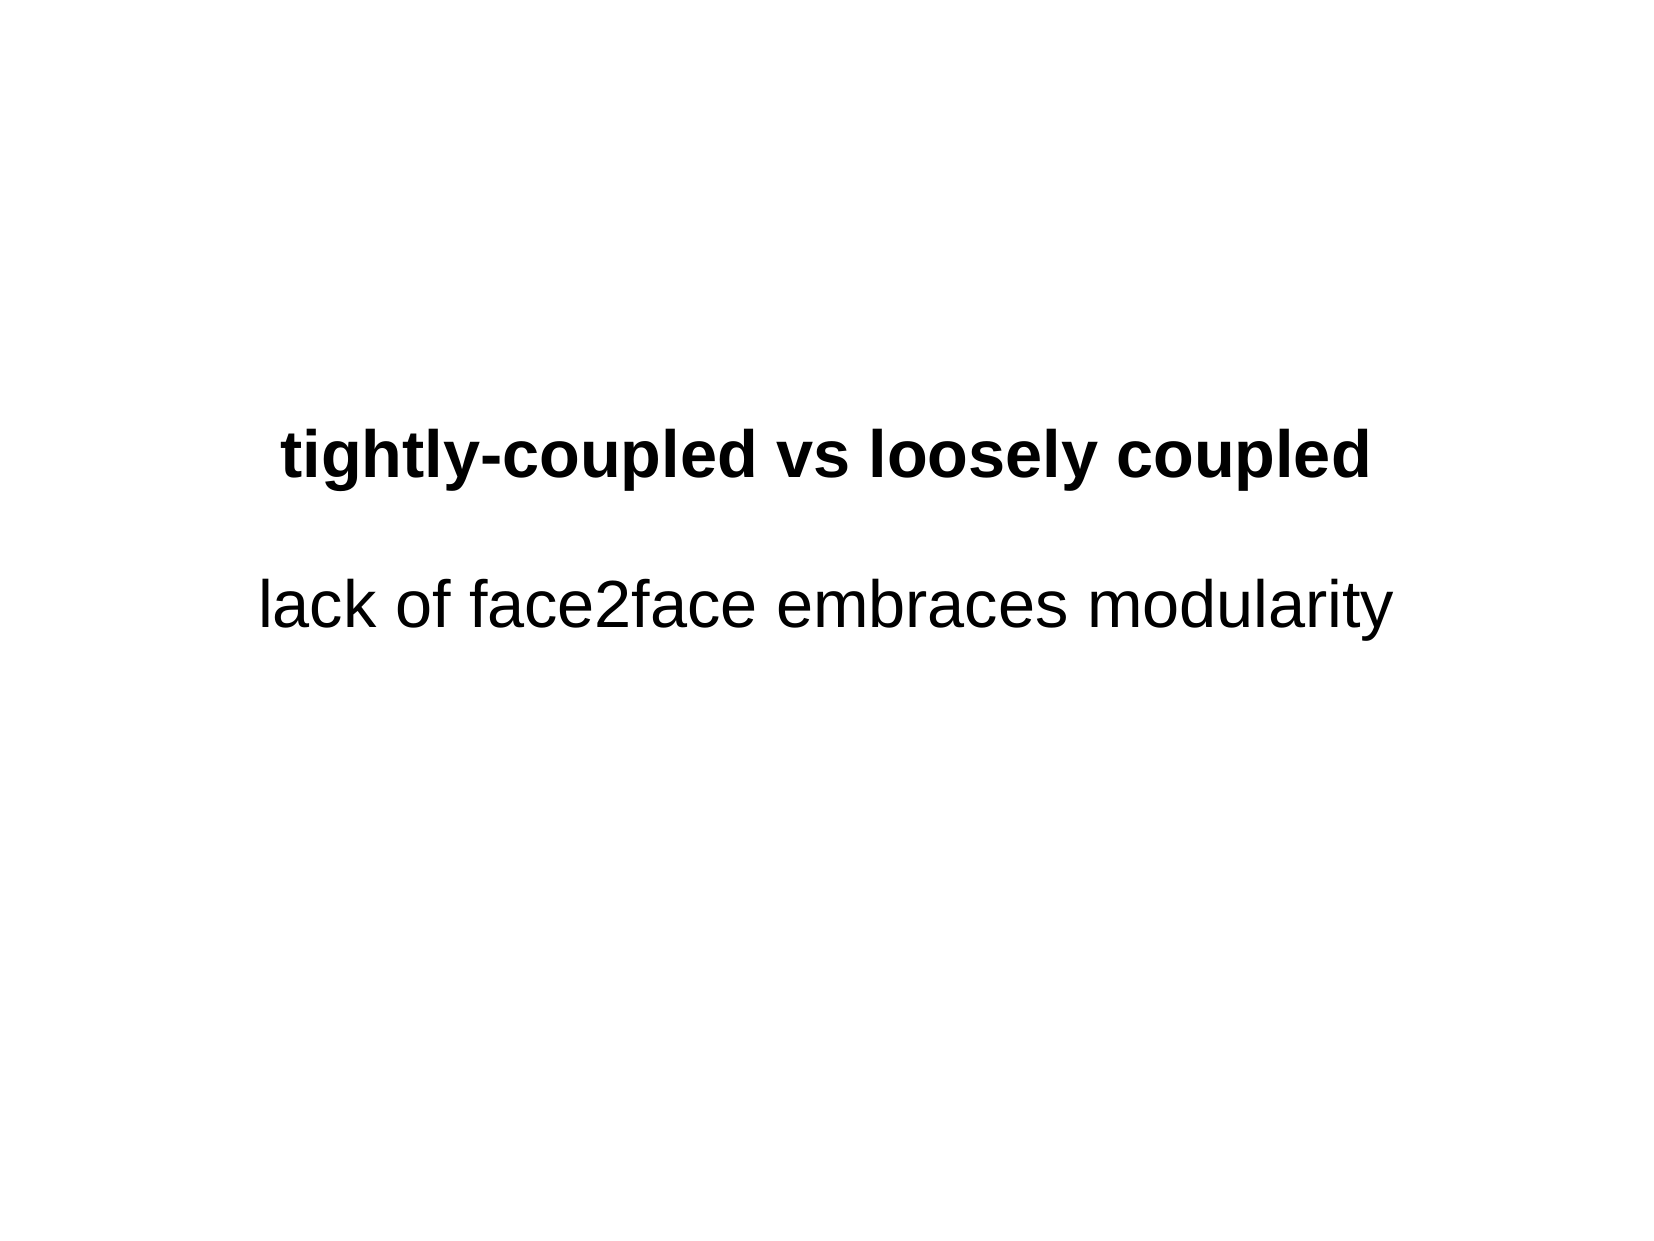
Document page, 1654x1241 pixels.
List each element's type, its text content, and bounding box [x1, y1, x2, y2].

subtitle tightly-coupled vs loosely coupled lack of face2face embraces modularity [82, 49, 1571, 1010]
